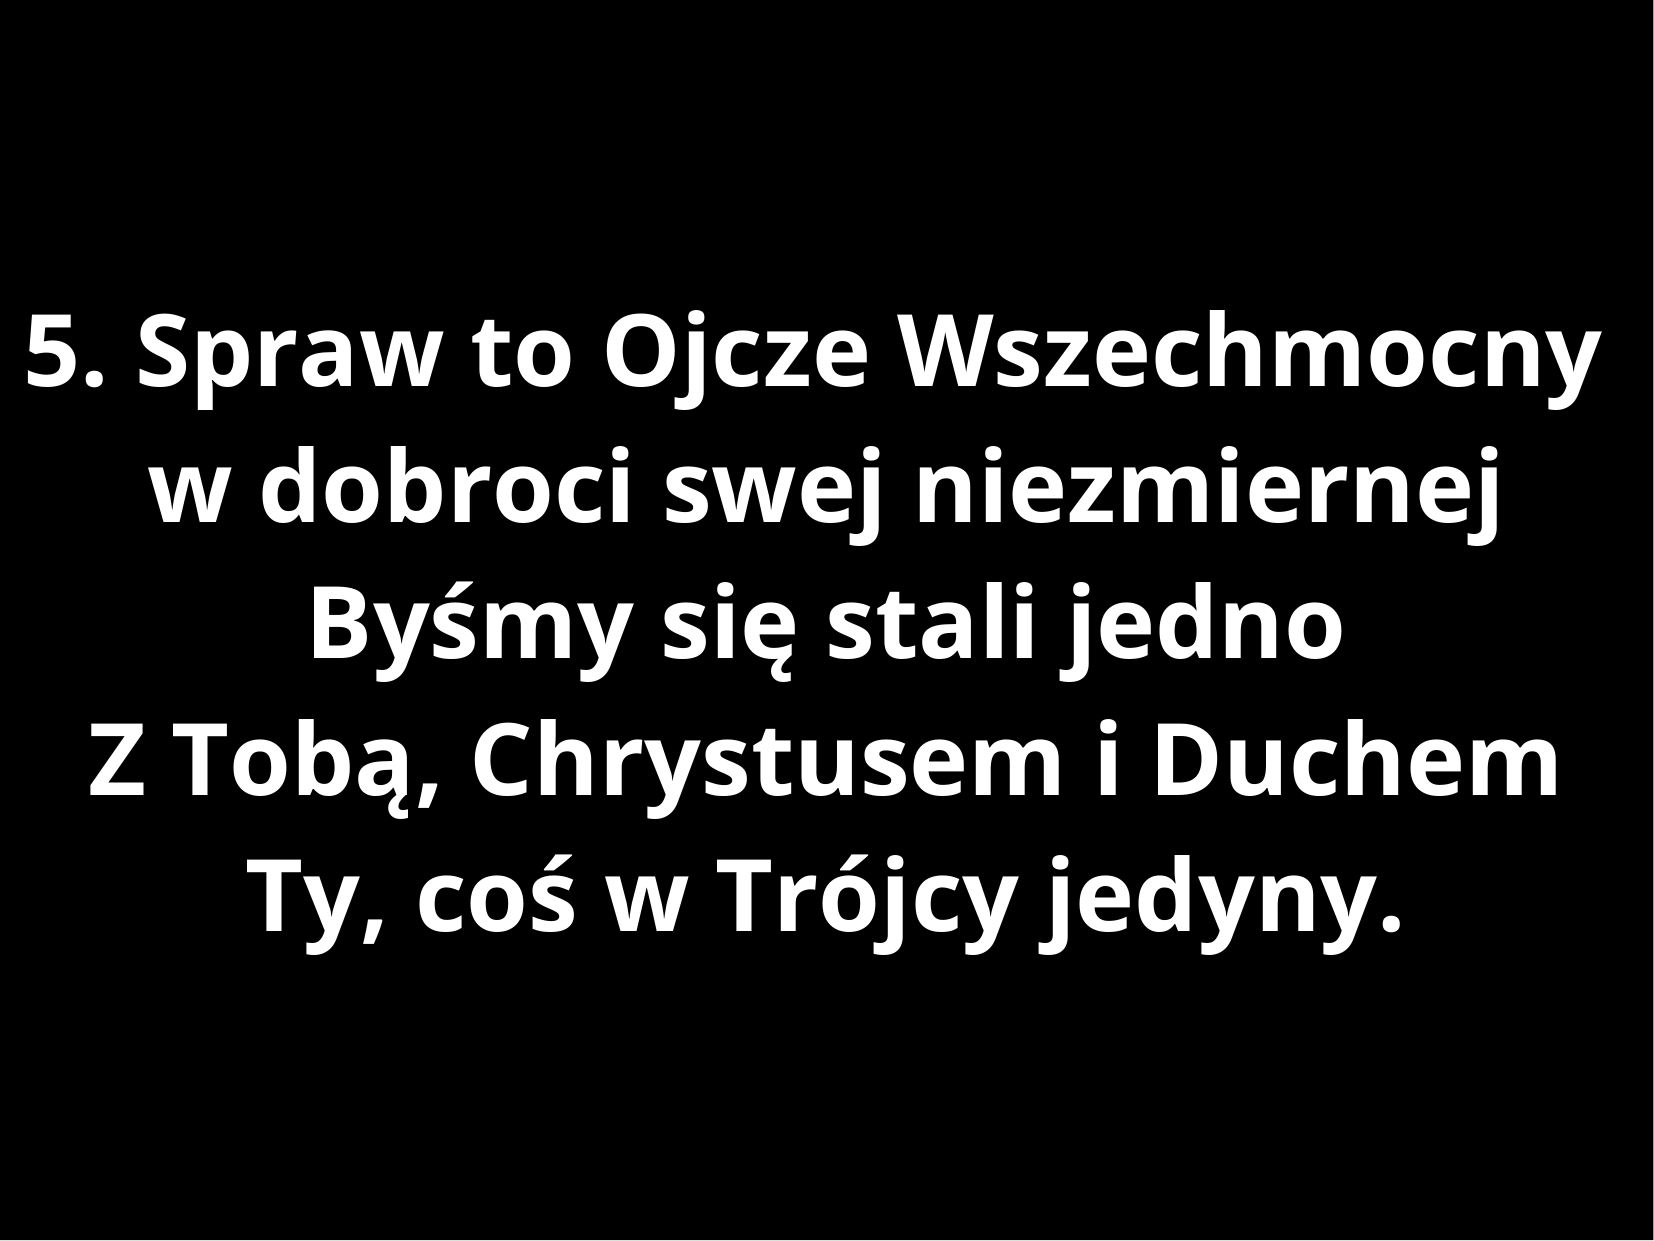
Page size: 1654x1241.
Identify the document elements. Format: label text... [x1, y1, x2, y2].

title 5. Spraw to Ojcze Wszechmocny w dobroci swej niezmiernej Byśmy się stali jedno Z Tobą, Chrystusem i Duchem Ty, coś w Trójcy jedyny. [0, 0, 1654, 1241]
